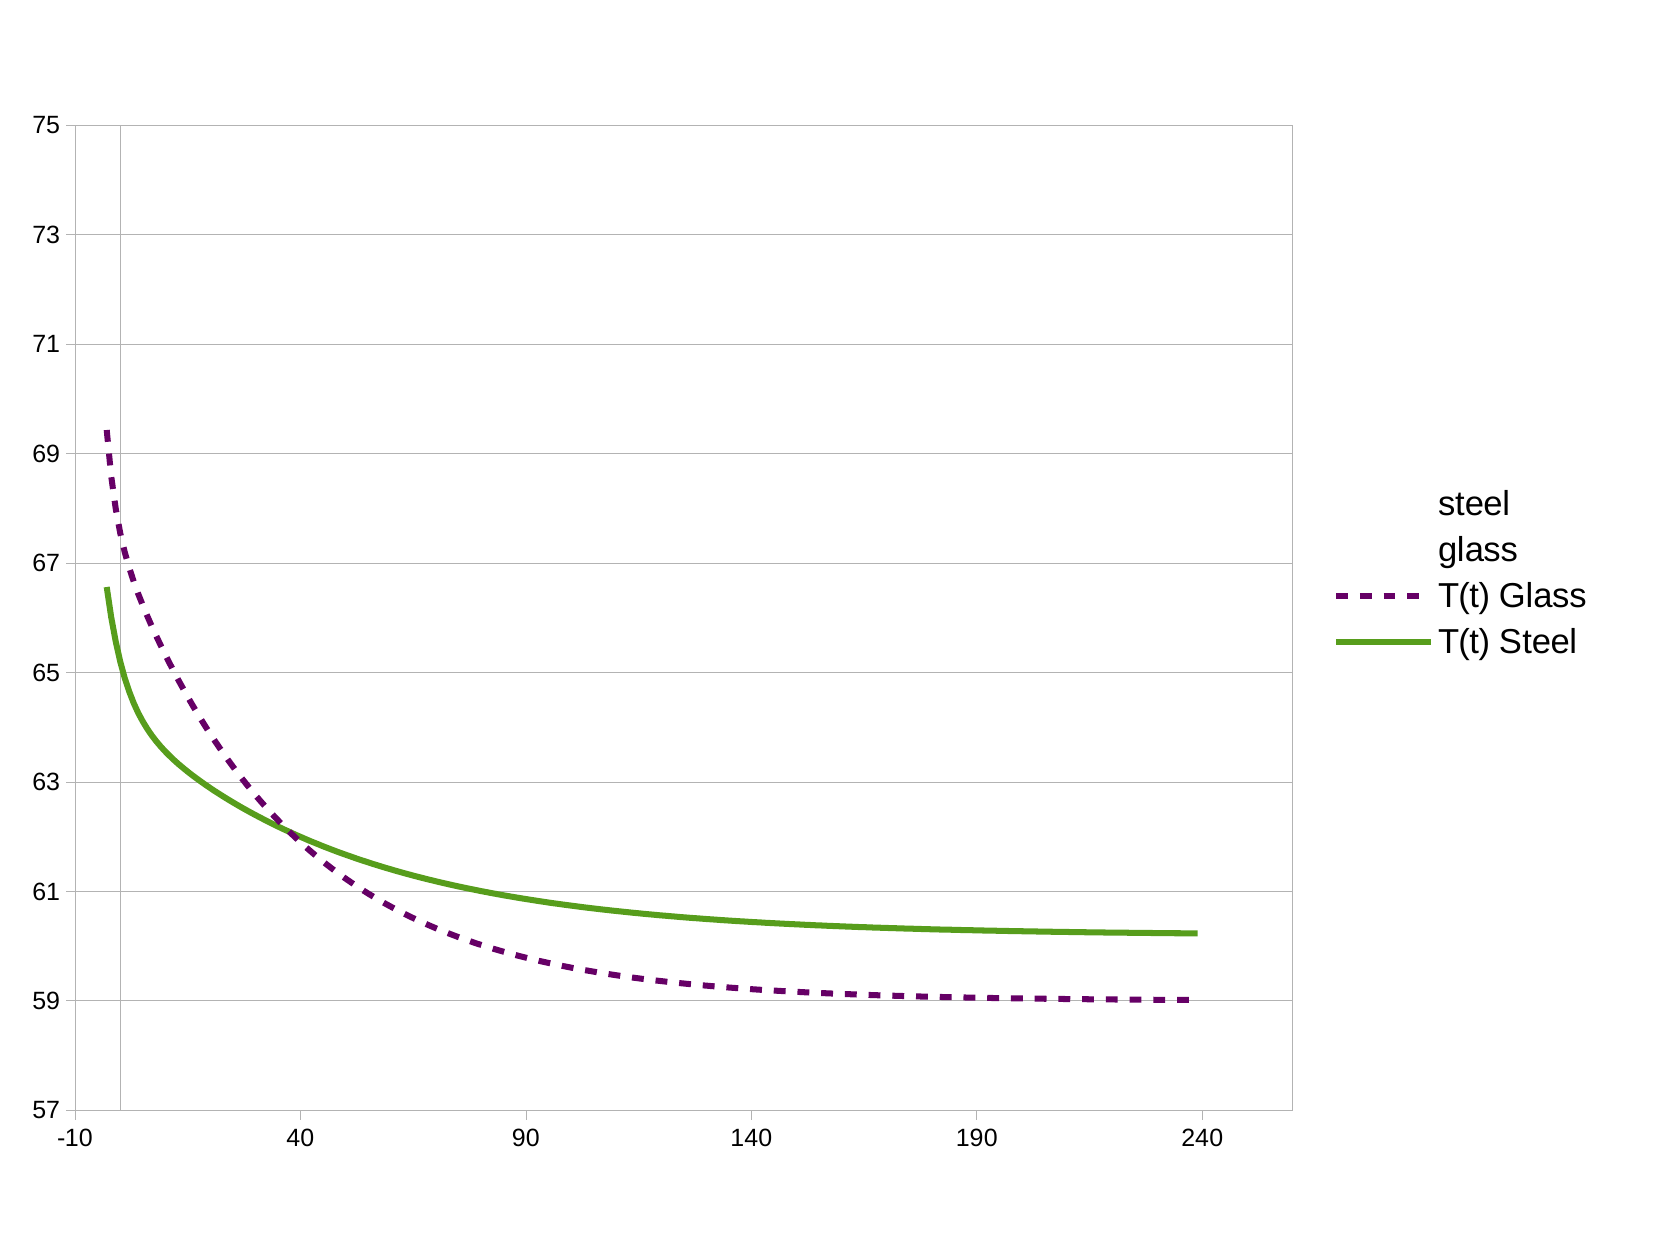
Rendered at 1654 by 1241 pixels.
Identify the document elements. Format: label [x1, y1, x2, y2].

chart [0, 0, 1613, 1201]
